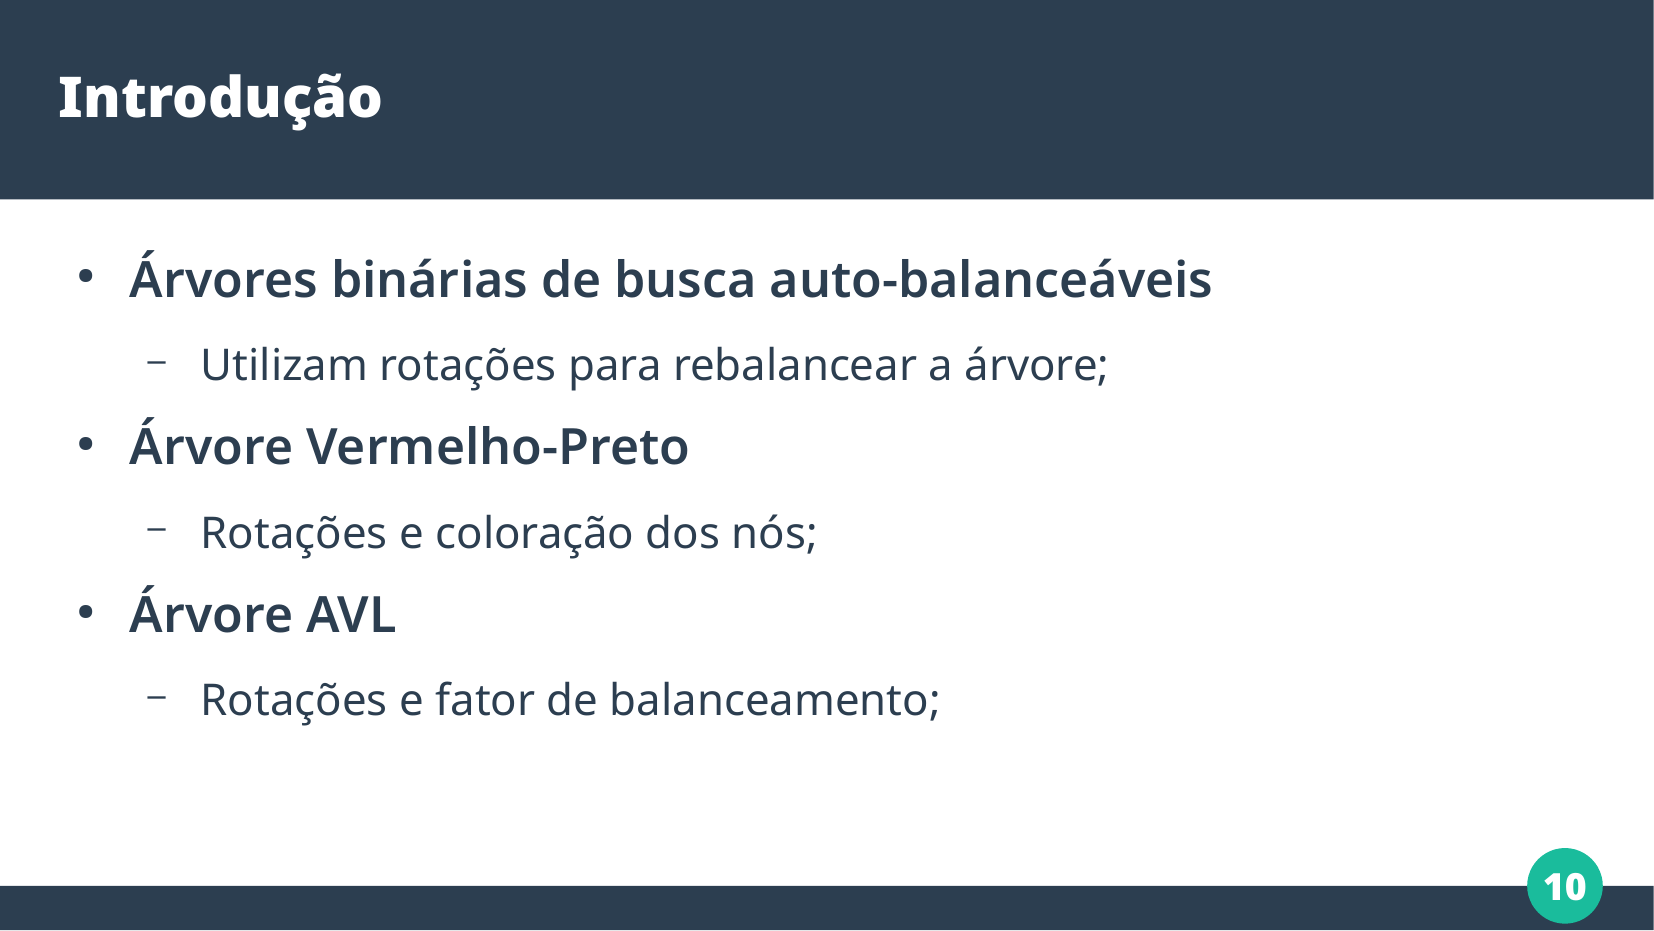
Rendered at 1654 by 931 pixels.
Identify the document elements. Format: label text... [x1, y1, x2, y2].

list Árvores binárias de busca auto-balanceáveis Utilizam rotações para rebalancear a árvore; Árvore Vermelho-Preto Rotações e coloração dos nós; Árvore AVL Rotações e fator de balanceamento; [59, 243, 1595, 864]
title Introdução [59, 37, 1595, 156]
